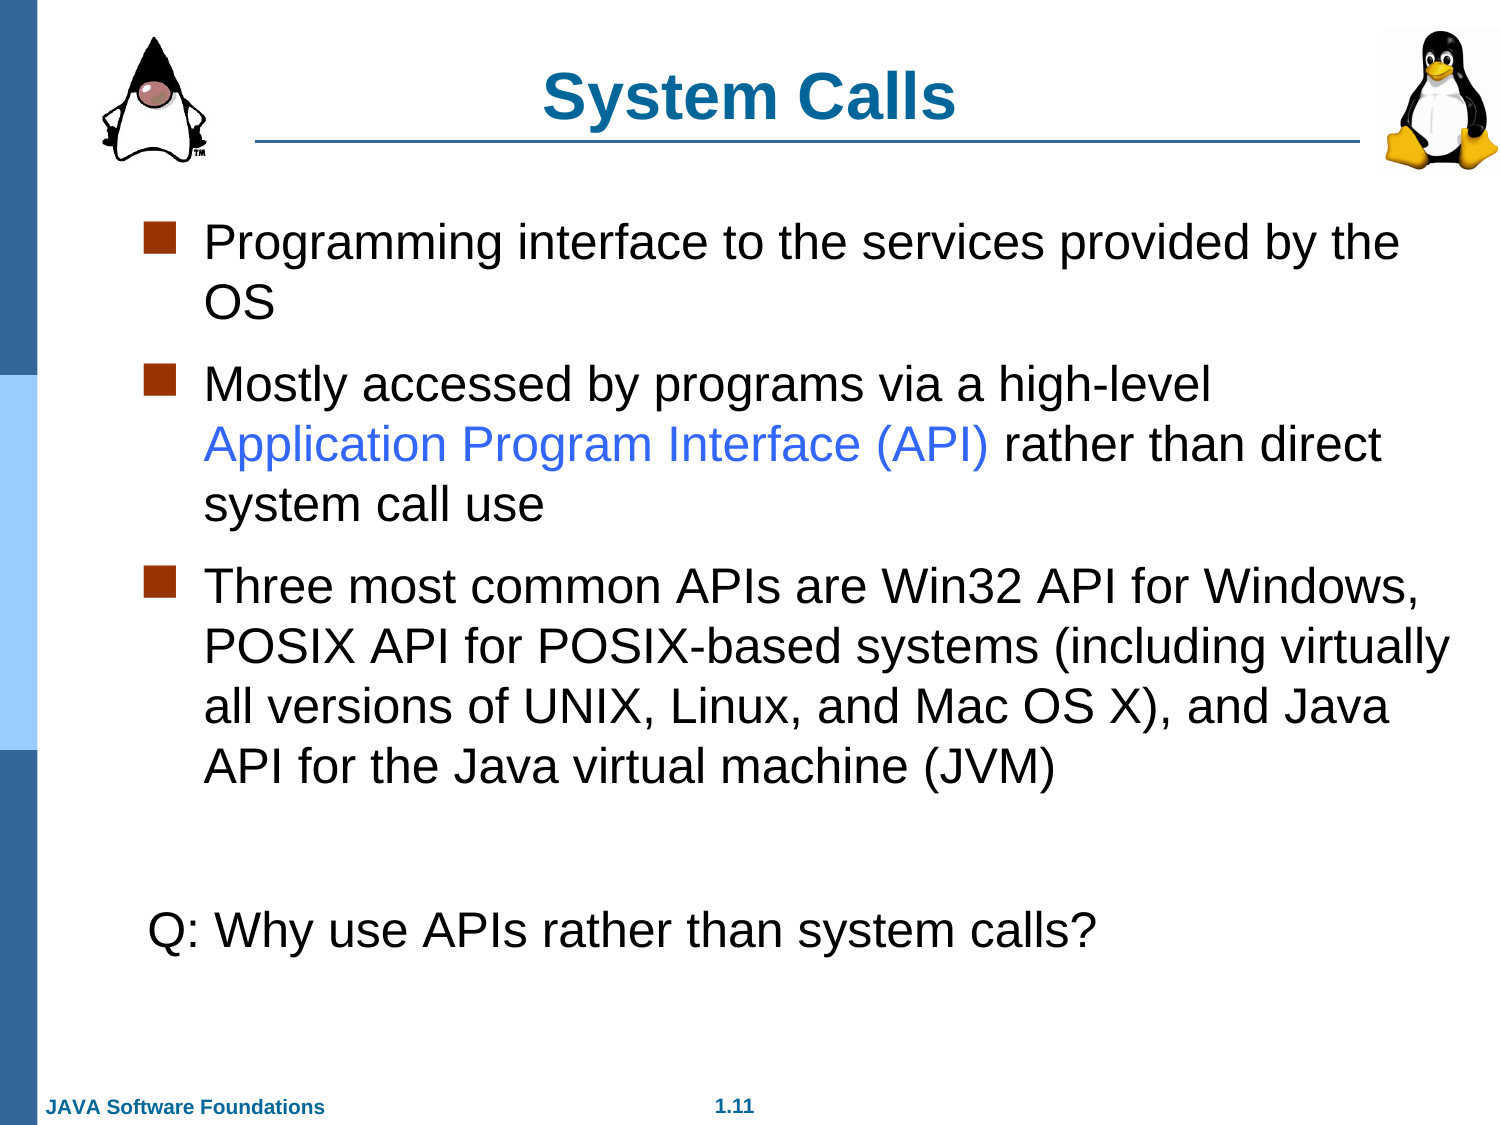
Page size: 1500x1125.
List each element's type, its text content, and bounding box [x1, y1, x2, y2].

title System Calls [75, 45, 1426, 141]
list Programming interface to the services provided by the OS Mostly accessed by programs via a high-level Application Program Interface (API) rather than direct system call use Three most common APIs are Win32 API for Windows, POSIX API for POSIX-based systems (including virtually all versions of UNIX, Linux, and Mac OS X), and Java API for the Java virtual machine (JVM) Q: Why use APIs rather than system calls? [132, 202, 1483, 1041]
picture [54, 0, 255, 200]
picture [1383, 28, 1500, 173]
